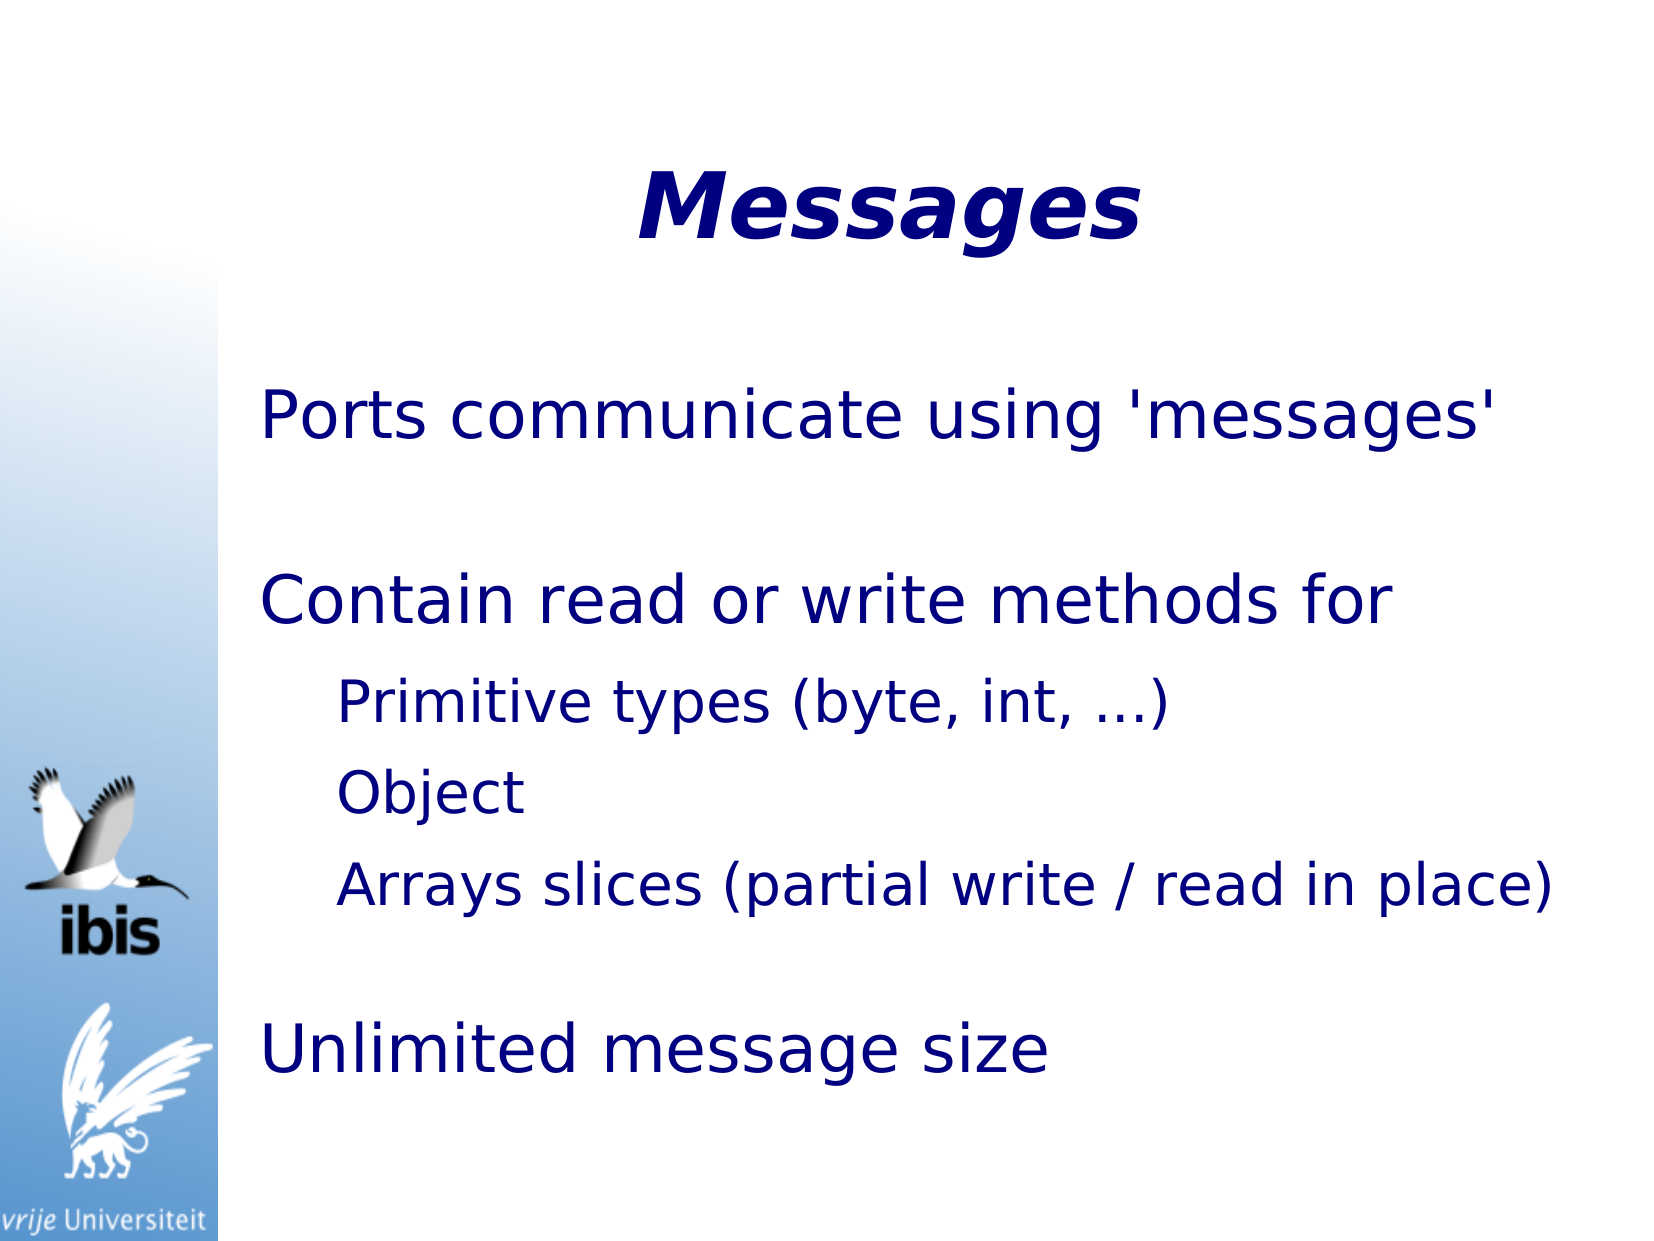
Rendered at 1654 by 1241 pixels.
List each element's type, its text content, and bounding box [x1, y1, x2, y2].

text_box [357, 633, 361, 698]
picture [0, 0, 218, 1241]
title Messages [248, 102, 1534, 310]
list Ports communicate using 'messages' Contain read or write methods for Primitive types (byte, int, ...) Object Arrays slices (partial write / read in place) Unlimited message size [241, 376, 1654, 1166]
